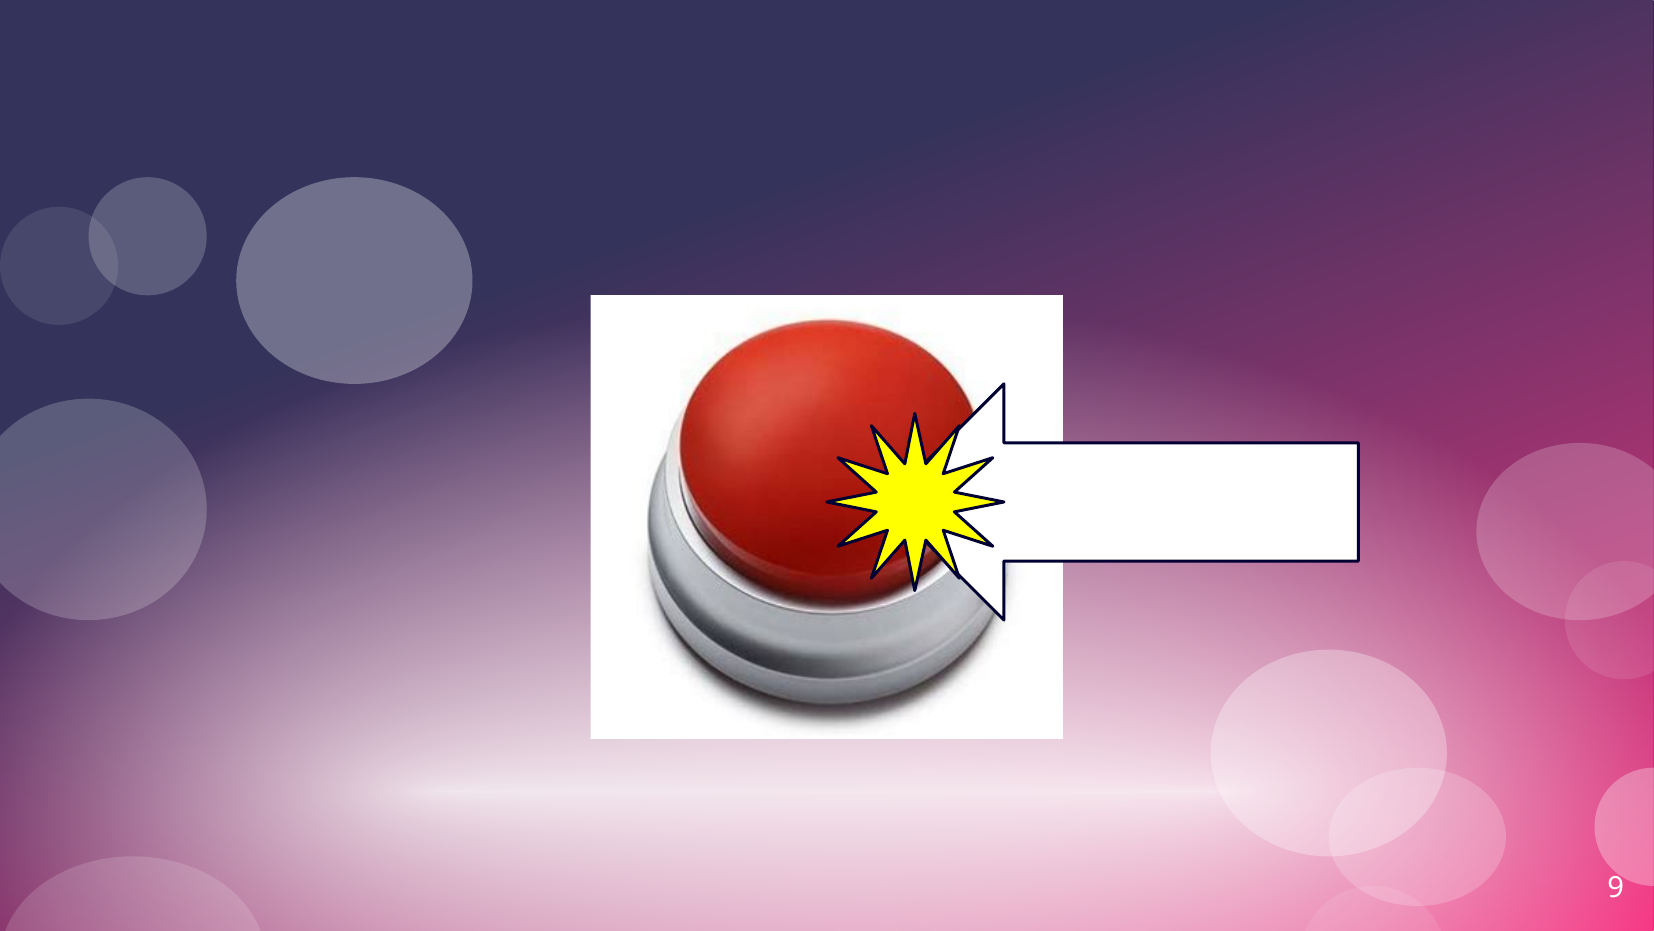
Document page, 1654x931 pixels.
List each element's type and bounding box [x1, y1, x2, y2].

text_box [826, 383, 1359, 621]
picture [590, 295, 1063, 739]
